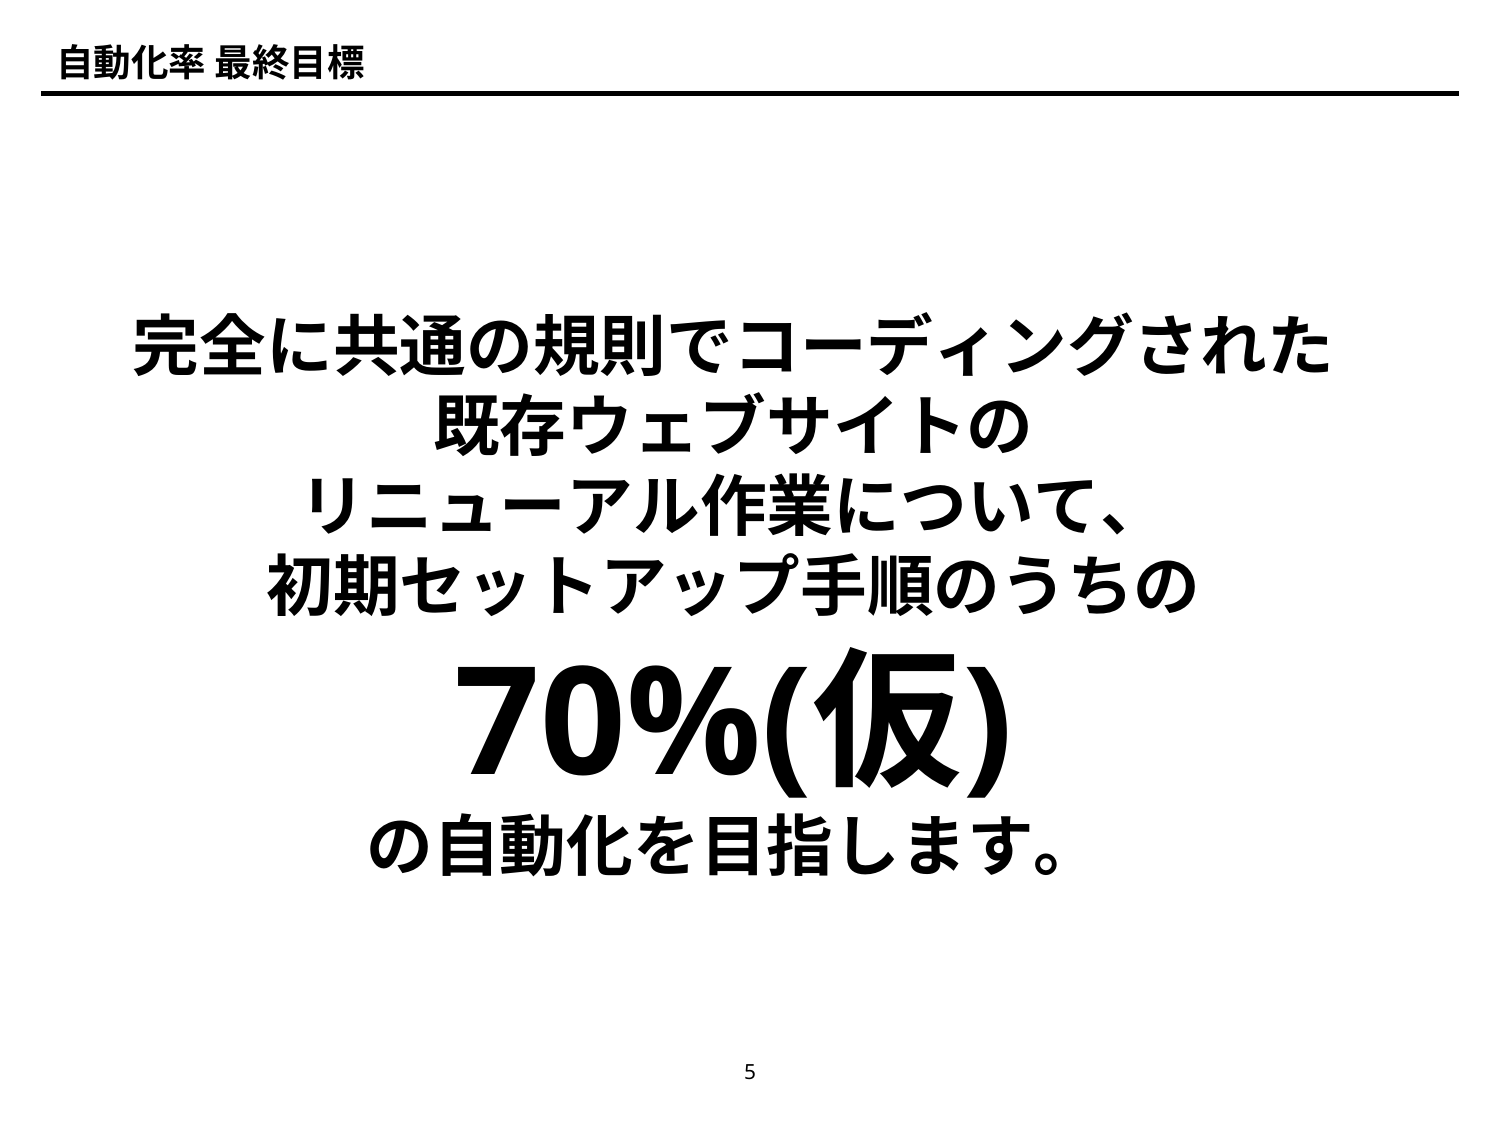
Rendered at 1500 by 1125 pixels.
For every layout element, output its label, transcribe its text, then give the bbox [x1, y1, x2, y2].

text_box 完全に共通の規則でコーディングされた 既存ウェブサイトの リニューアル作業について、 初期セットアップ手順のうちの 70%(仮) の自動化を目指します。 [118, 296, 1394, 892]
title 自動化率 最終目標 [41, 24, 1459, 97]
